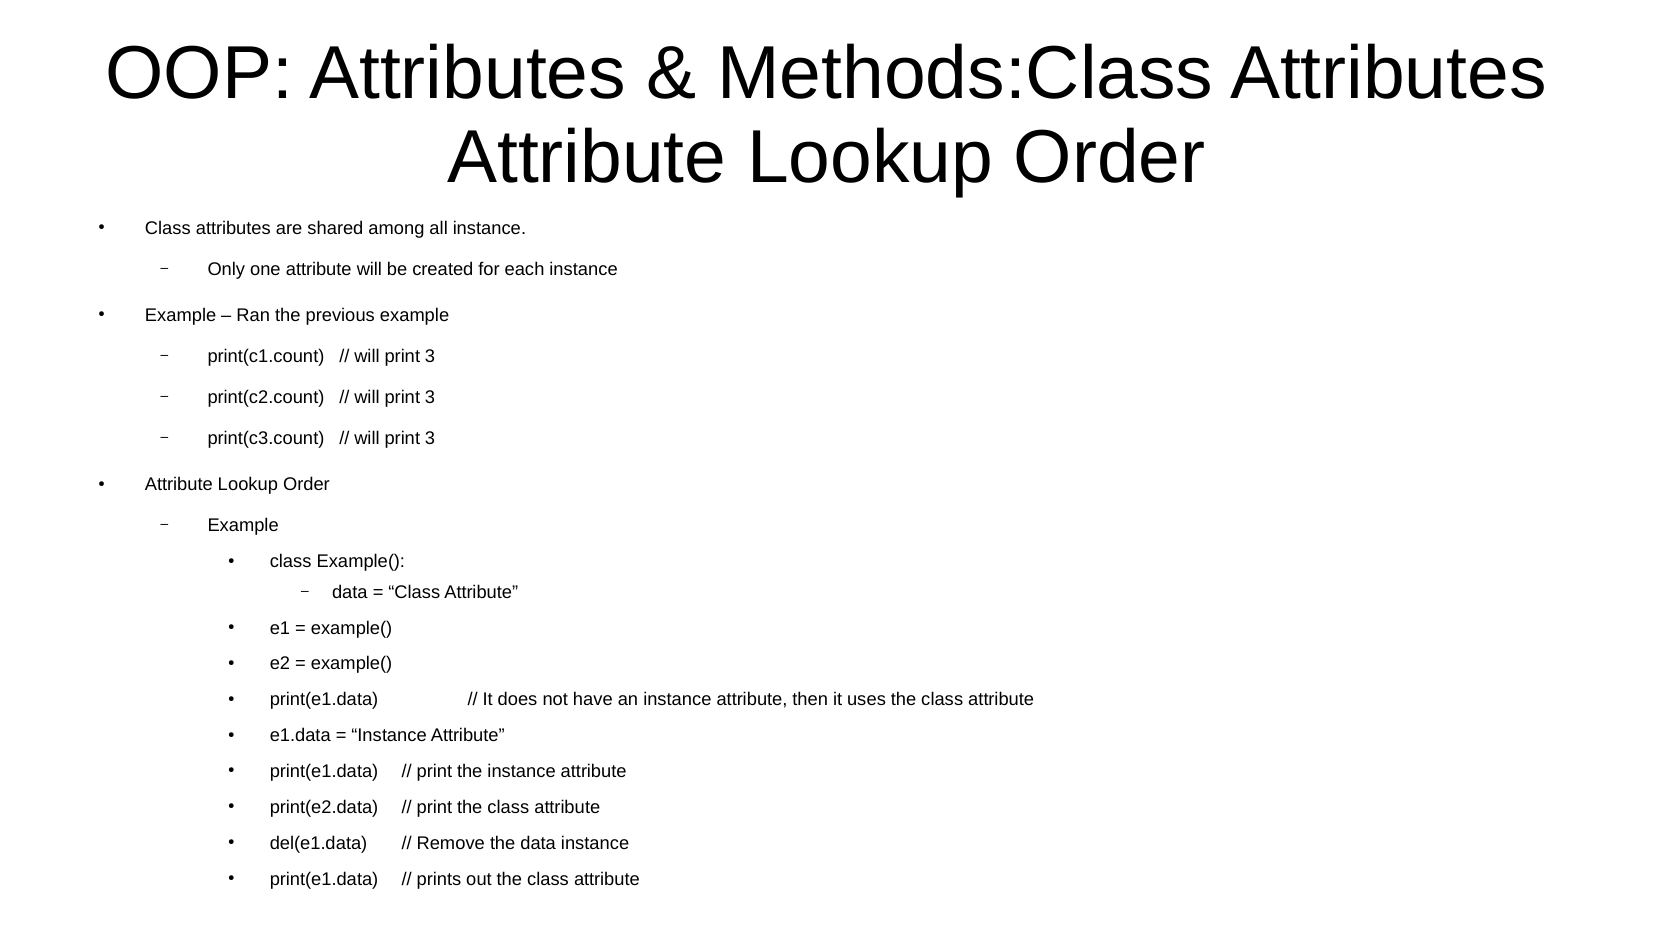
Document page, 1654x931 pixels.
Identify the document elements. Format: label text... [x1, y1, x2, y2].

list Class attributes are shared among all instance. Only one attribute will be created for each instance Example – Ran the previous example print(c1.count) // will print 3 print(c2.count) // will print 3 print(c3.count) // will print 3 Attribute Lookup Order Example class Example(): data = “Class Attribute” e1 = example() e2 = example() print(e1.data) // It does not have an instance attribute, then it uses the class attribute e1.data = “Instance Attribute” print(e1.data) // print the instance attribute print(e2.data) // print the class attribute del(e1.data) // Remove the data instance print(e1.data) // prints out the class attribute [82, 217, 1636, 901]
title OOP: Attributes & Methods:Class Attributes Attribute Lookup Order [82, 12, 1571, 217]
